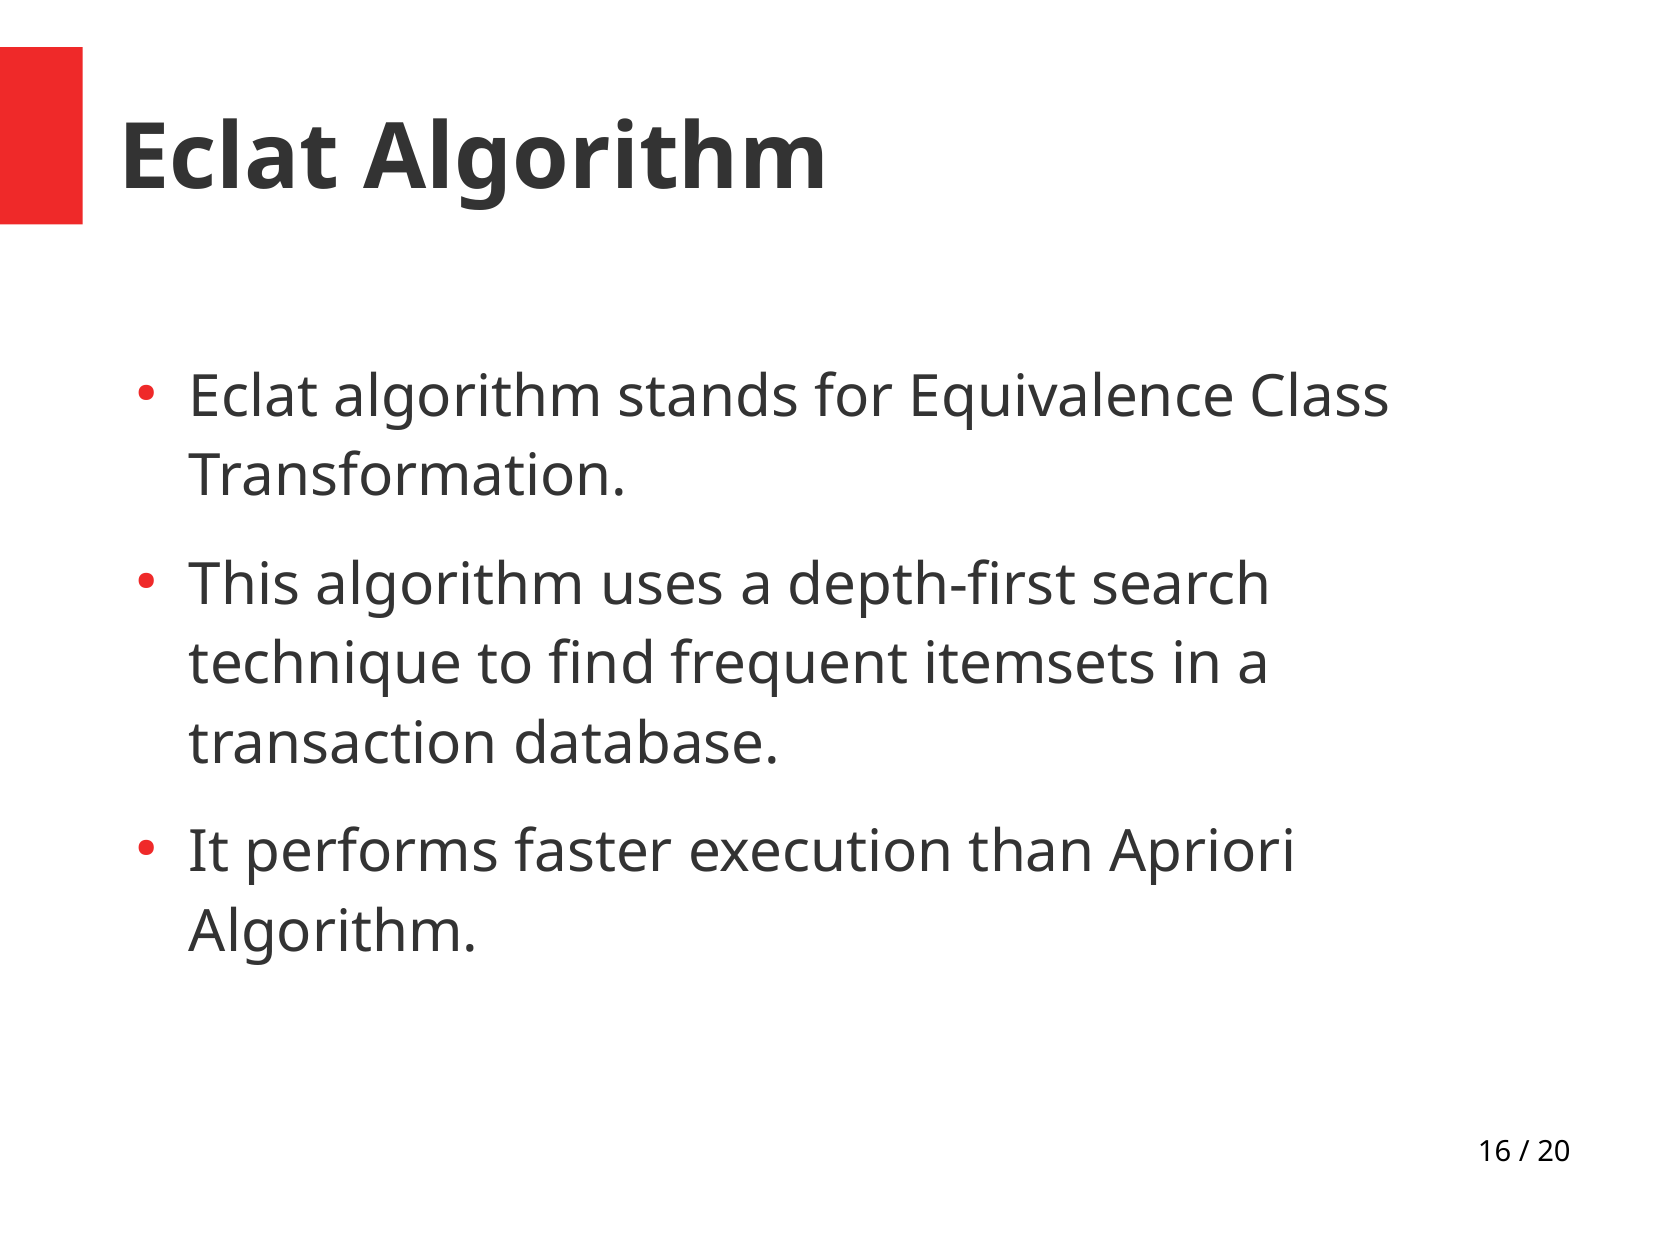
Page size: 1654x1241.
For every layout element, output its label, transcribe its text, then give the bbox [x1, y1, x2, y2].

title Eclat Algorithm [118, 49, 1571, 257]
list Eclat algorithm stands for Equivalence Class Transformation. This algorithm uses a depth-first search technique to find frequent itemsets in a transaction database. It performs faster execution than Apriori Algorithm. [118, 354, 1536, 1074]
